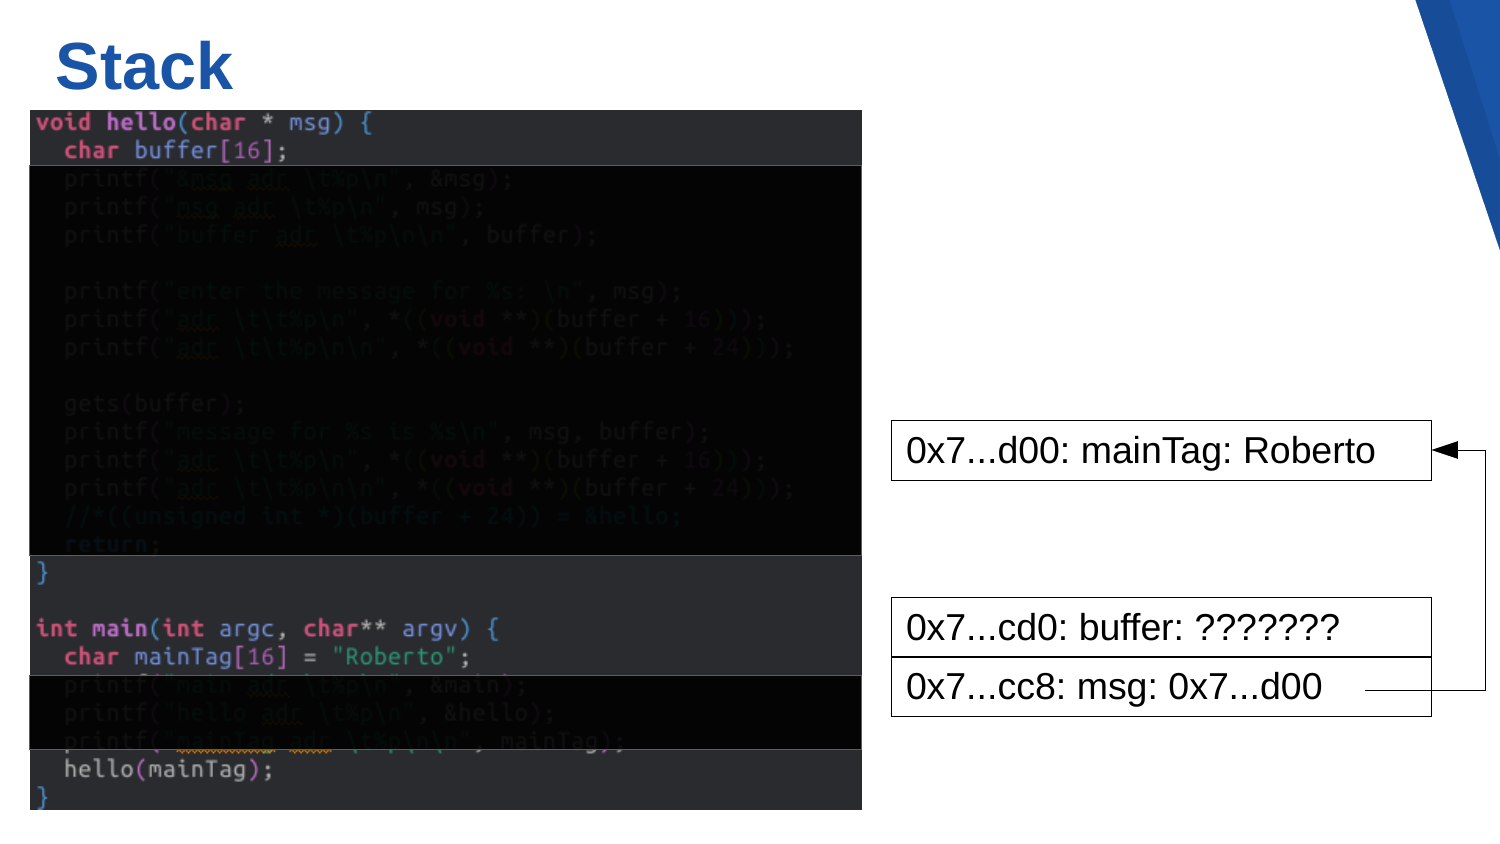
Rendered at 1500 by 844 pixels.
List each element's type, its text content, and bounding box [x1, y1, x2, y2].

text_box [29, 675, 862, 750]
picture [30, 556, 862, 675]
text_box 0x7...cd0: buffer: ??????? [891, 597, 1432, 656]
title Stack [40, 50, 1306, 118]
text_box 0x7...d00: mainTag: Roberto [891, 420, 1432, 481]
picture [30, 110, 862, 165]
picture [30, 750, 862, 811]
text_box 0x7...cc8: msg: 0x7...d00 [891, 656, 1432, 717]
text_box [29, 165, 862, 556]
